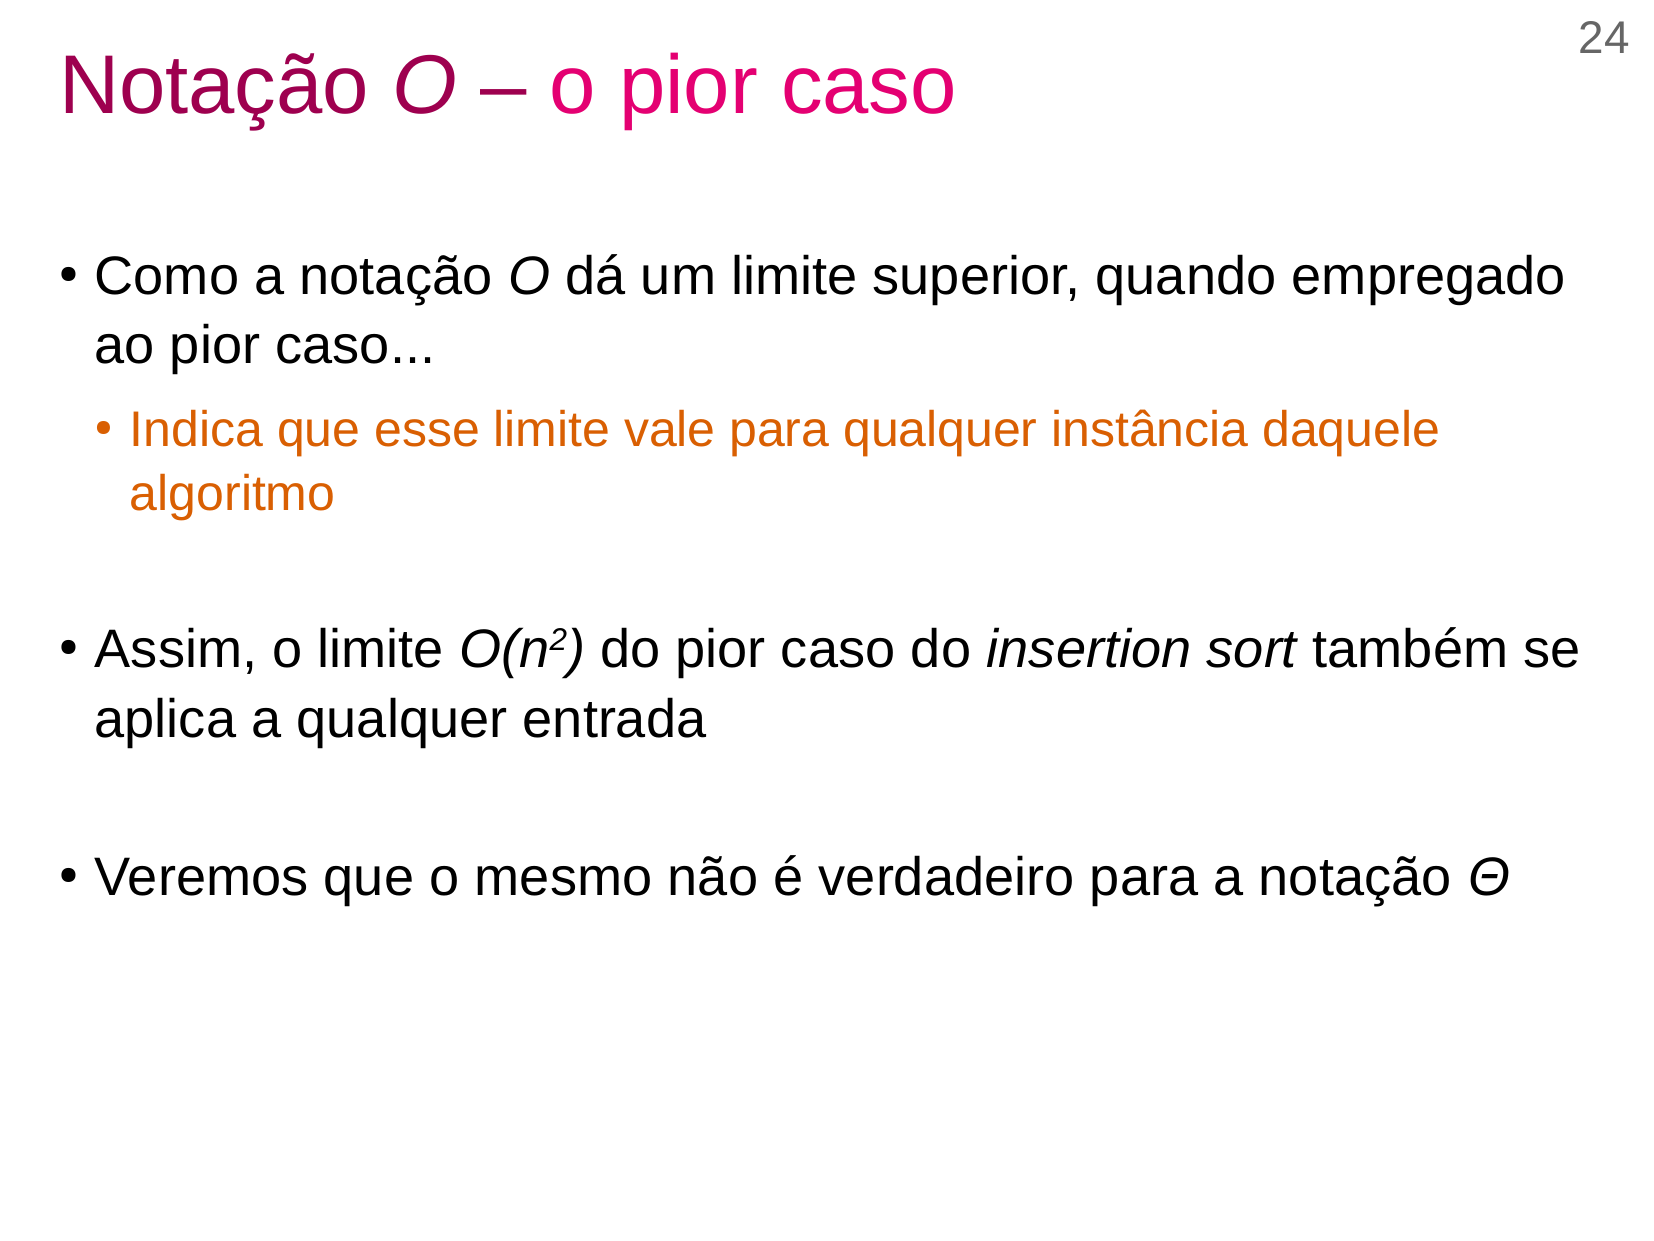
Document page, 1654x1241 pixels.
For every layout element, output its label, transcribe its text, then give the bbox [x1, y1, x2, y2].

title Notação O – o pior caso [59, 29, 1595, 148]
list Como a notação O dá um limite superior, quando empregado ao pior caso... Indica que esse limite vale para qualquer instância daquele algoritmo Assim, o limite O(n2) do pior caso do insertion sort também se aplica a qualquer entrada Veremos que o mesmo não é verdadeiro para a notação Θ [59, 236, 1595, 1211]
